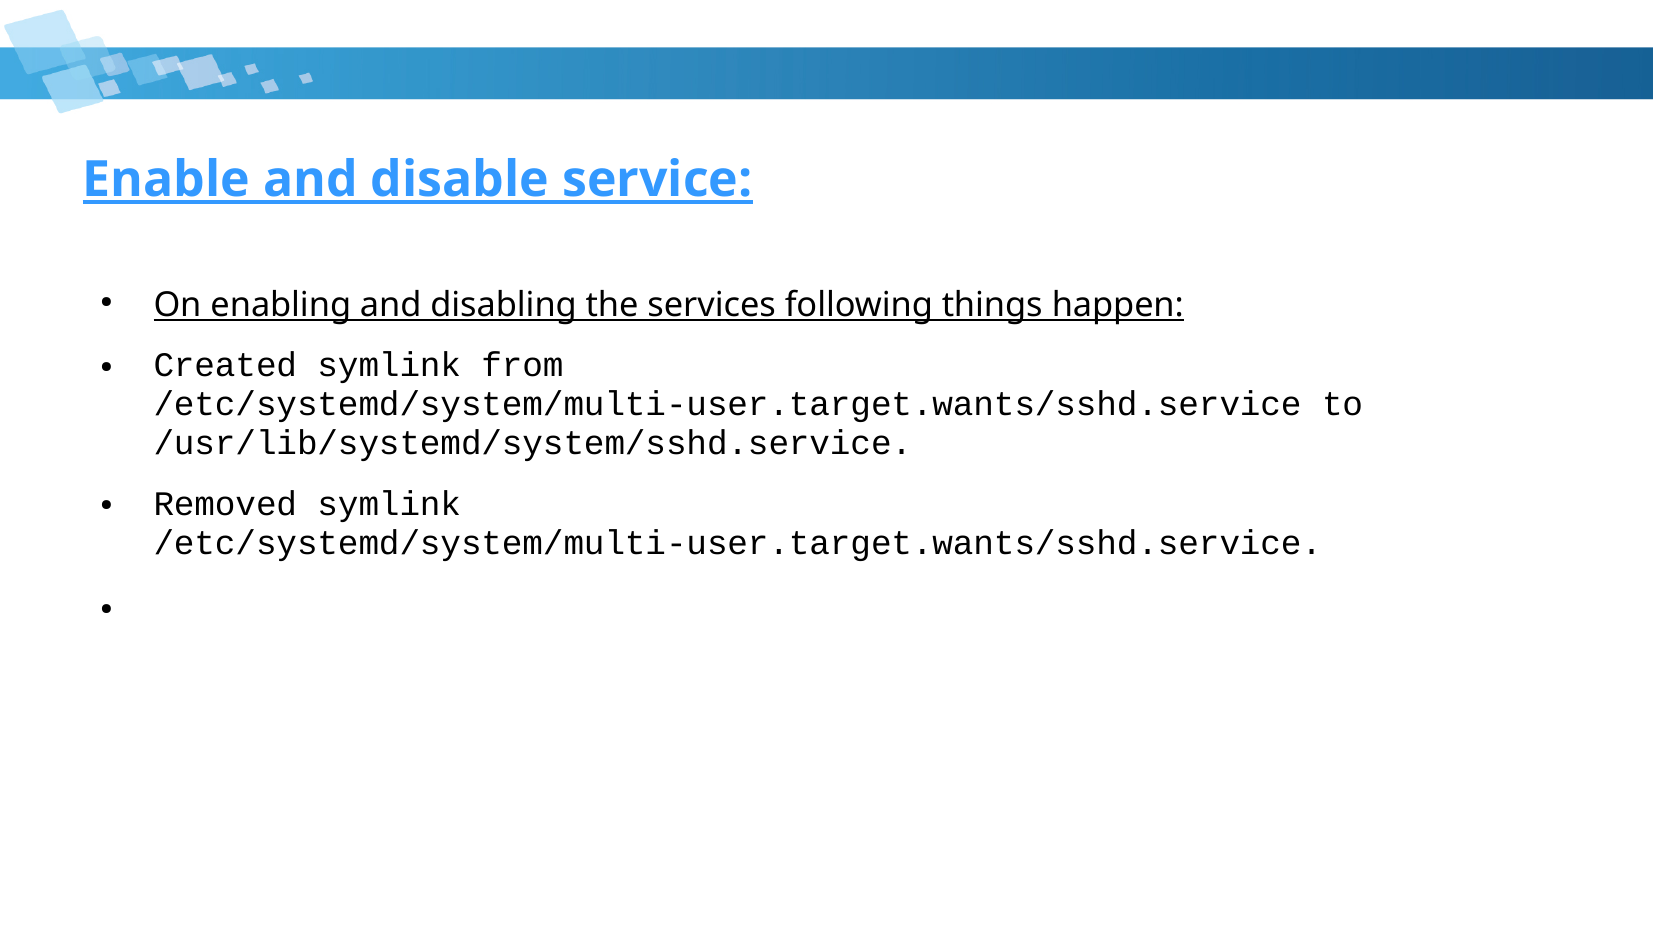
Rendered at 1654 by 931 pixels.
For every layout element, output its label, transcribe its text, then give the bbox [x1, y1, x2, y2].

list On enabling and disabling the services following things happen: Created symlink from /etc/systemd/system/multi-user.target.wants/sshd.service to /usr/lib/systemd/system/sshd.service. Removed symlink /etc/systemd/system/multi-user.target.wants/sshd.service. [82, 279, 1571, 820]
picture [0, 0, 1653, 929]
title Enable and disable service: [82, 99, 1571, 255]
